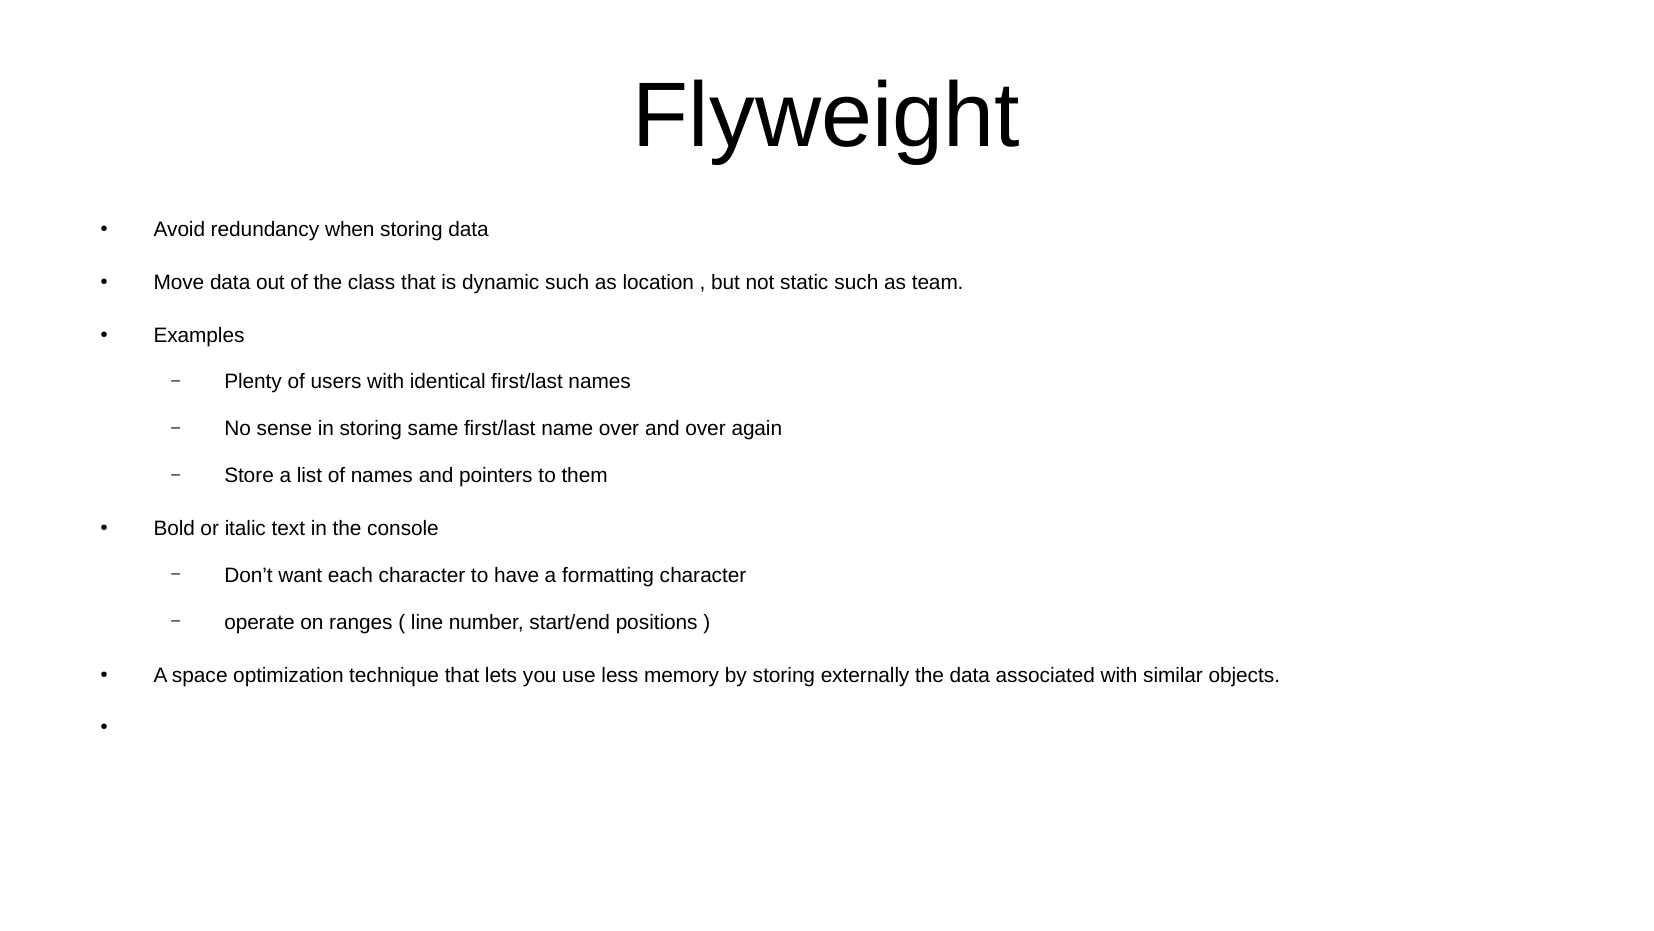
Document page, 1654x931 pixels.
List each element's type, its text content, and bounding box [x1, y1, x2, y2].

title Flyweight [82, 37, 1571, 193]
list Avoid redundancy when storing data Move data out of the class that is dynamic such as location , but not static such as team. Examples Plenty of users with identical first/last names No sense in storing same first/last name over and over again Store a list of names and pointers to them Bold or italic text in the console Don’t want each character to have a formatting character operate on ranges ( line number, start/end positions ) A space optimization technique that lets you use less memory by storing externally the data associated with similar objects. [82, 217, 1531, 856]
